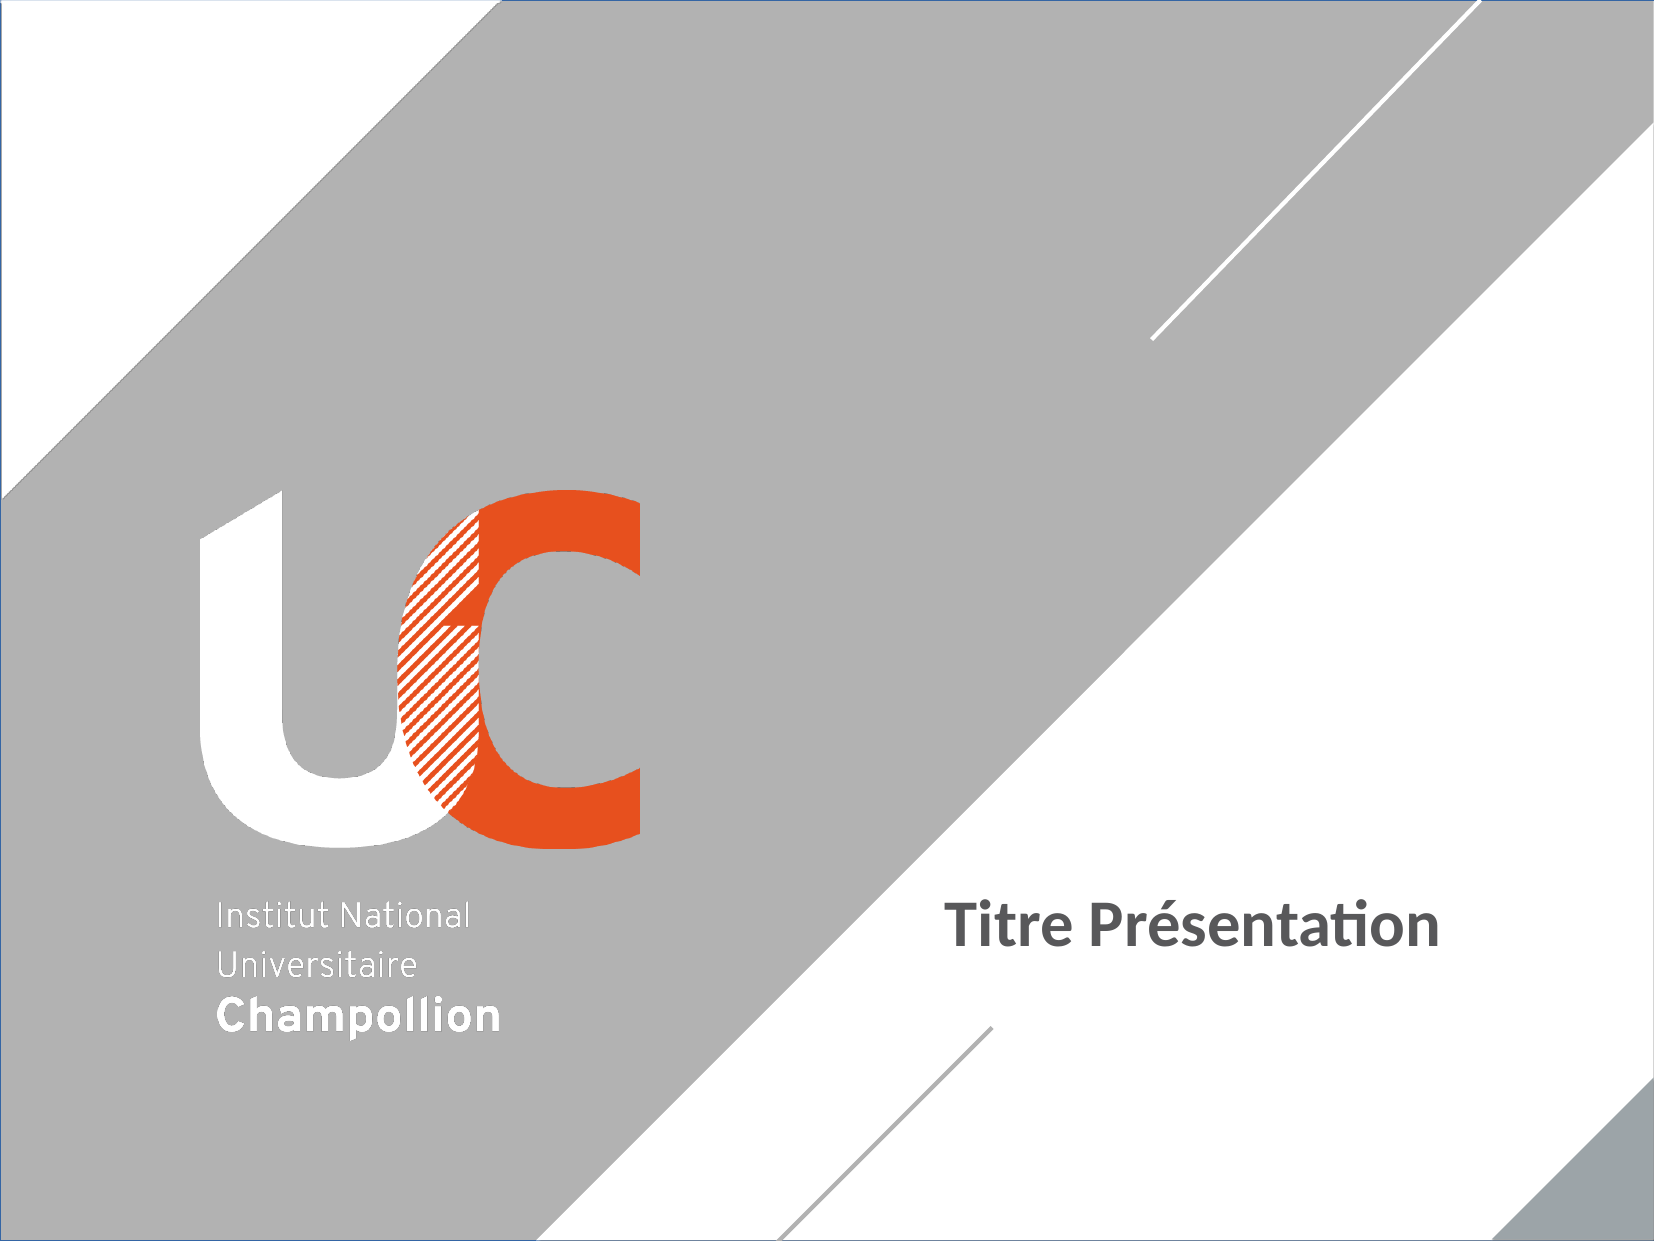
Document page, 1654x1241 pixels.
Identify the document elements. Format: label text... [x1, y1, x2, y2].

picture [0, 0, 640, 849]
title Titre Présentation [944, 826, 1625, 1034]
picture [217, 901, 499, 1041]
